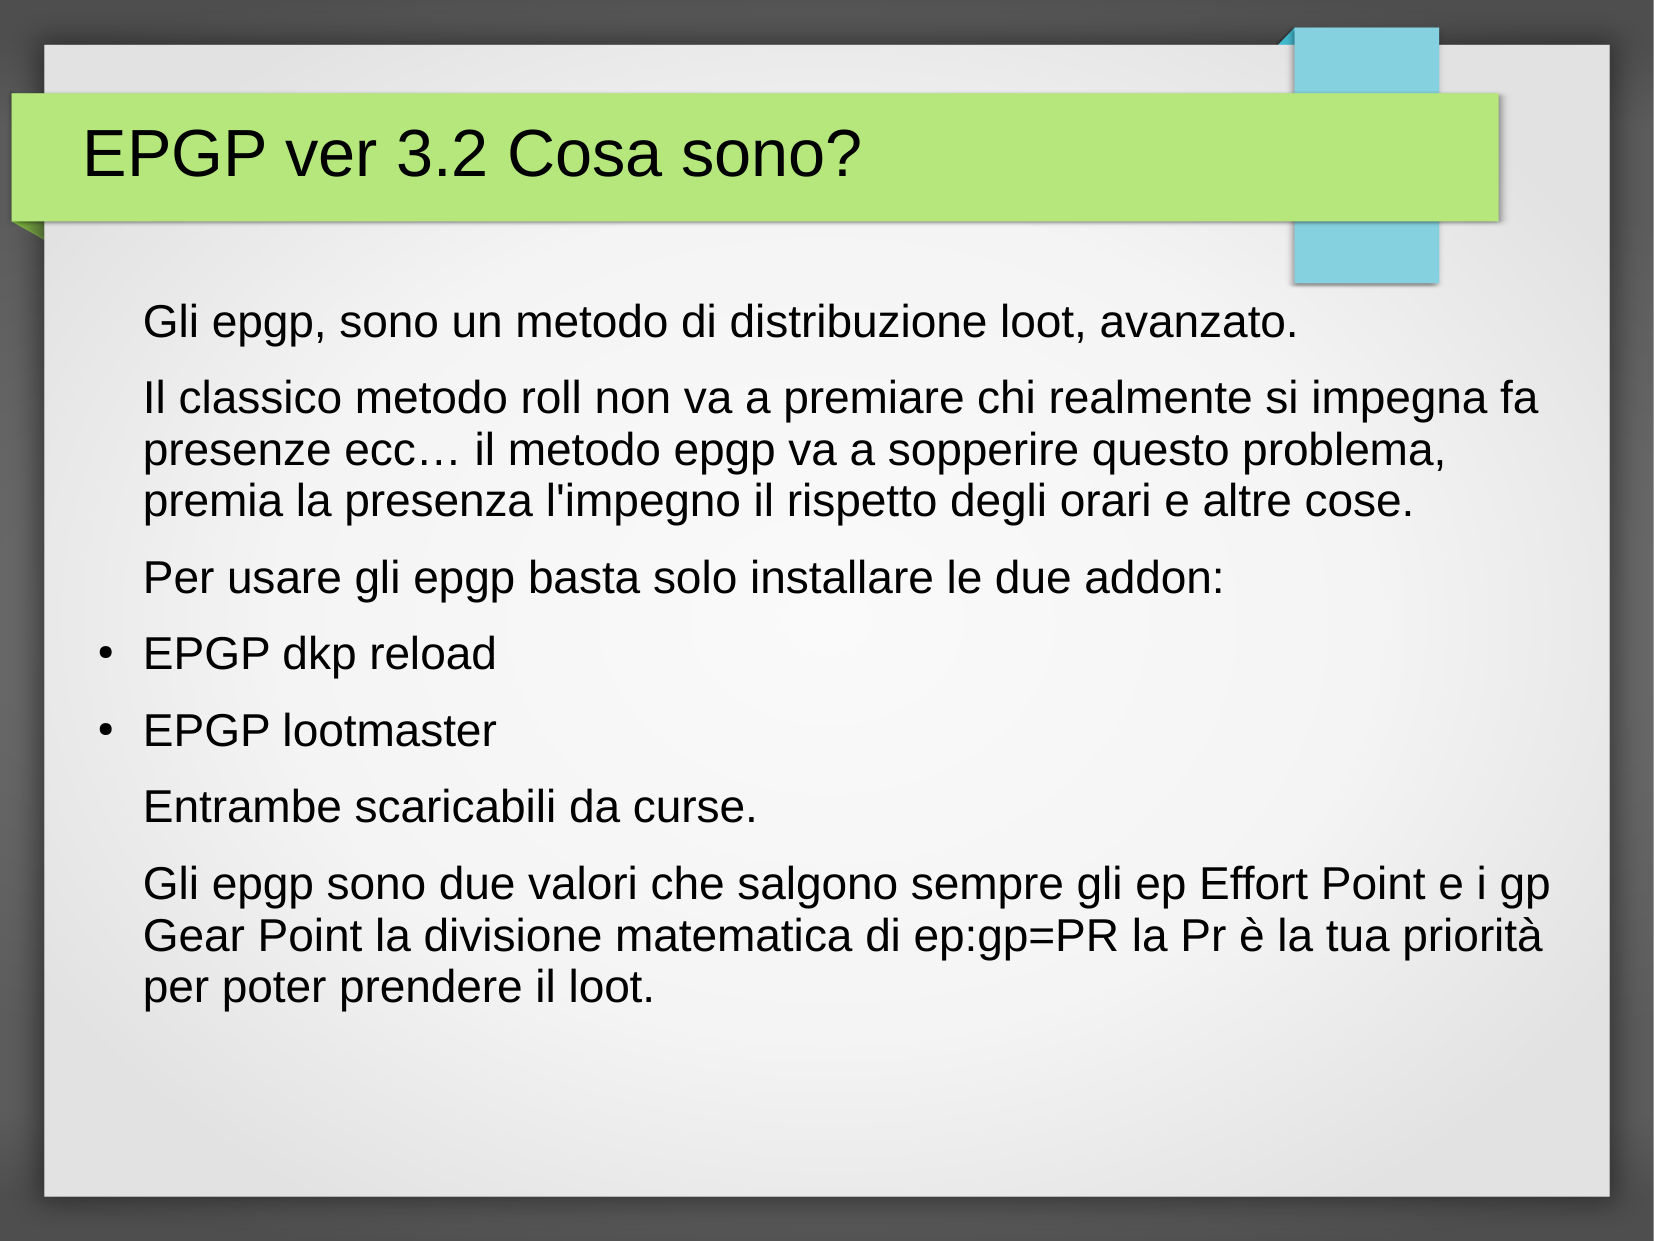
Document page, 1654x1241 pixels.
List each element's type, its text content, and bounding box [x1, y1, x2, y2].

list Gli epgp, sono un metodo di distribuzione loot, avanzato. Il classico metodo roll non va a premiare chi realmente si impegna fa presenze ecc… il metodo epgp va a sopperire questo problema, premia la presenza l'impegno il rispetto degli orari e altre cose. Per usare gli epgp basta solo installare le due addon: EPGP dkp reload EPGP lootmaster Entrambe scaricabili da curse. Gli epgp sono due valori che salgono sempre gli ep Effort Point e i gp Gear Point la divisione matematica di ep:gp=PR la Pr è la tua priorità per poter prendere il loot. [82, 295, 1571, 1015]
title EPGP ver 3.2 Cosa sono? [82, 94, 1264, 213]
picture [0, 0, 1654, 1241]
